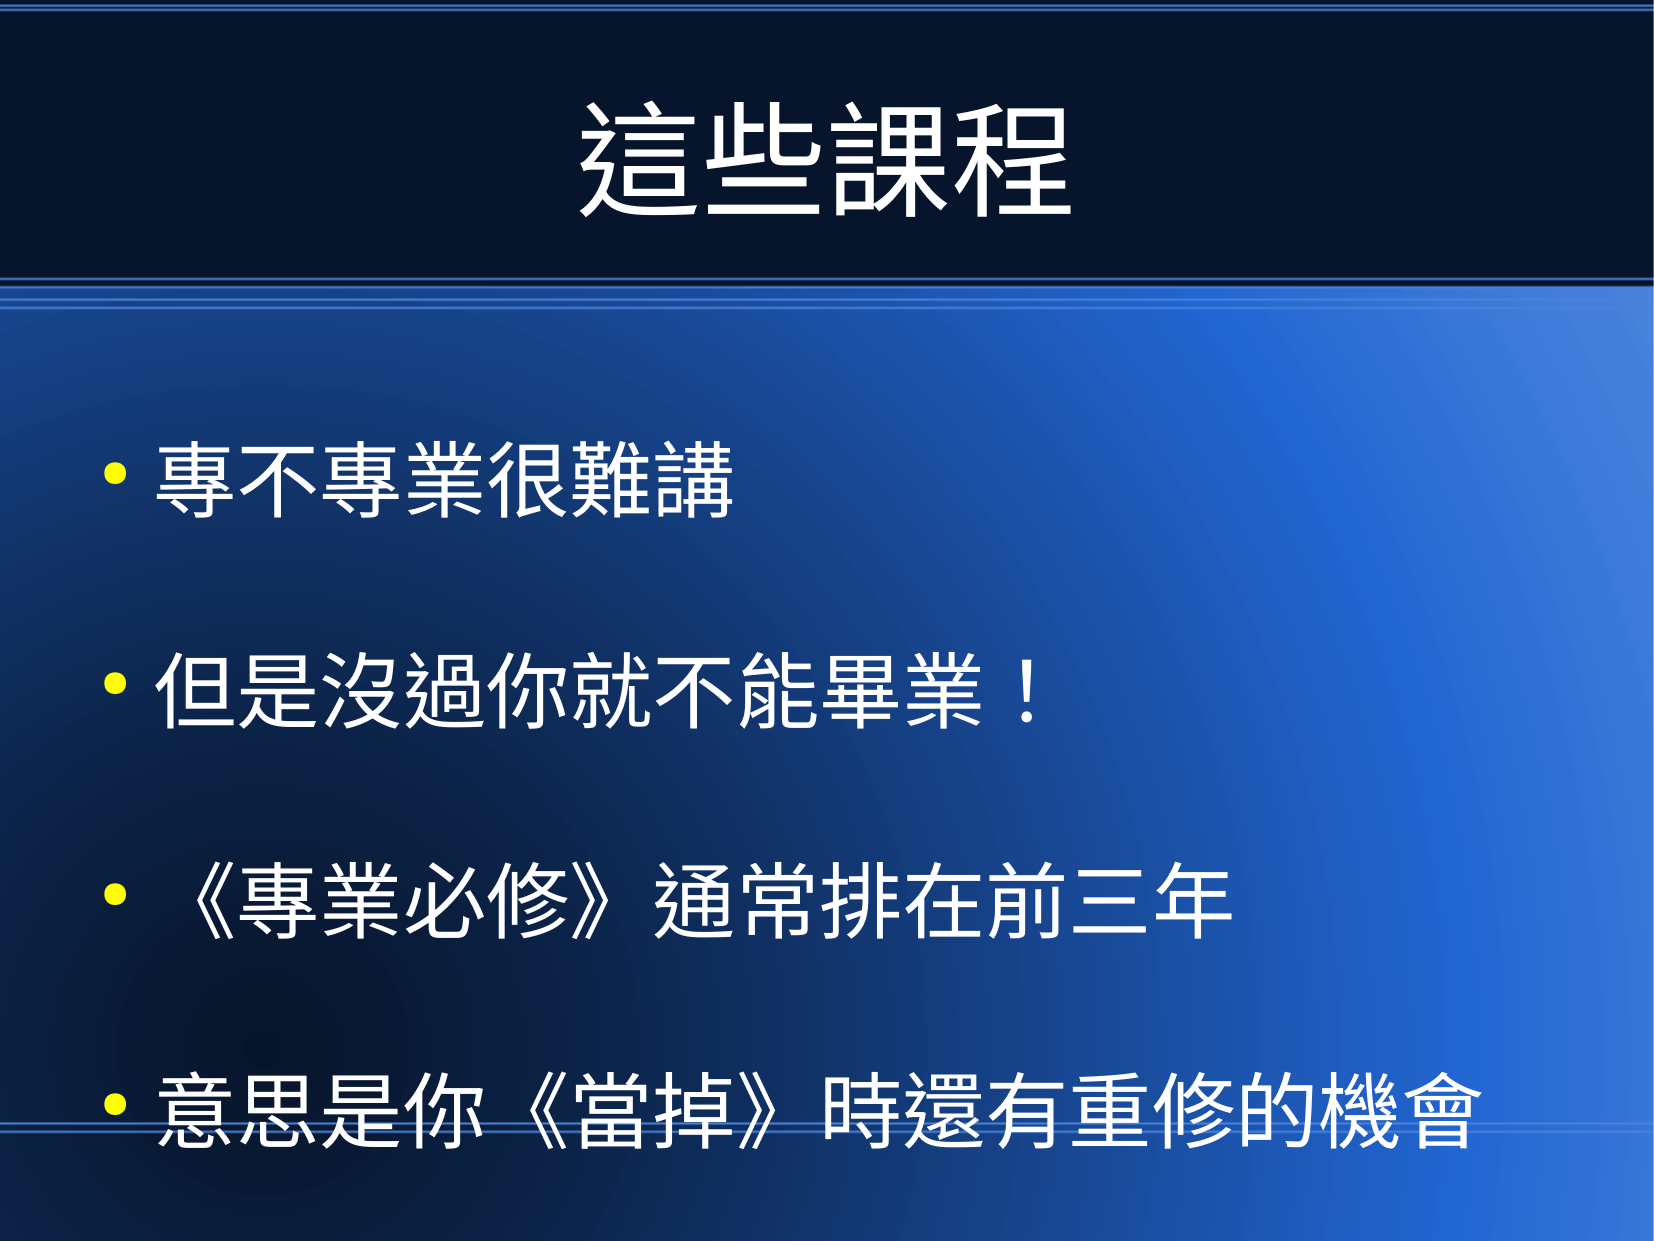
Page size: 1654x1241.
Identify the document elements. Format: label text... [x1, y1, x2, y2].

picture [0, 0, 1654, 1241]
list 專不專業很難講 但是沒過你就不能畢業！ 《專業必修》通常排在前三年 意思是你《當掉》時還有重修的機會 [82, 355, 1571, 1241]
title 這些課程 [82, 49, 1571, 257]
